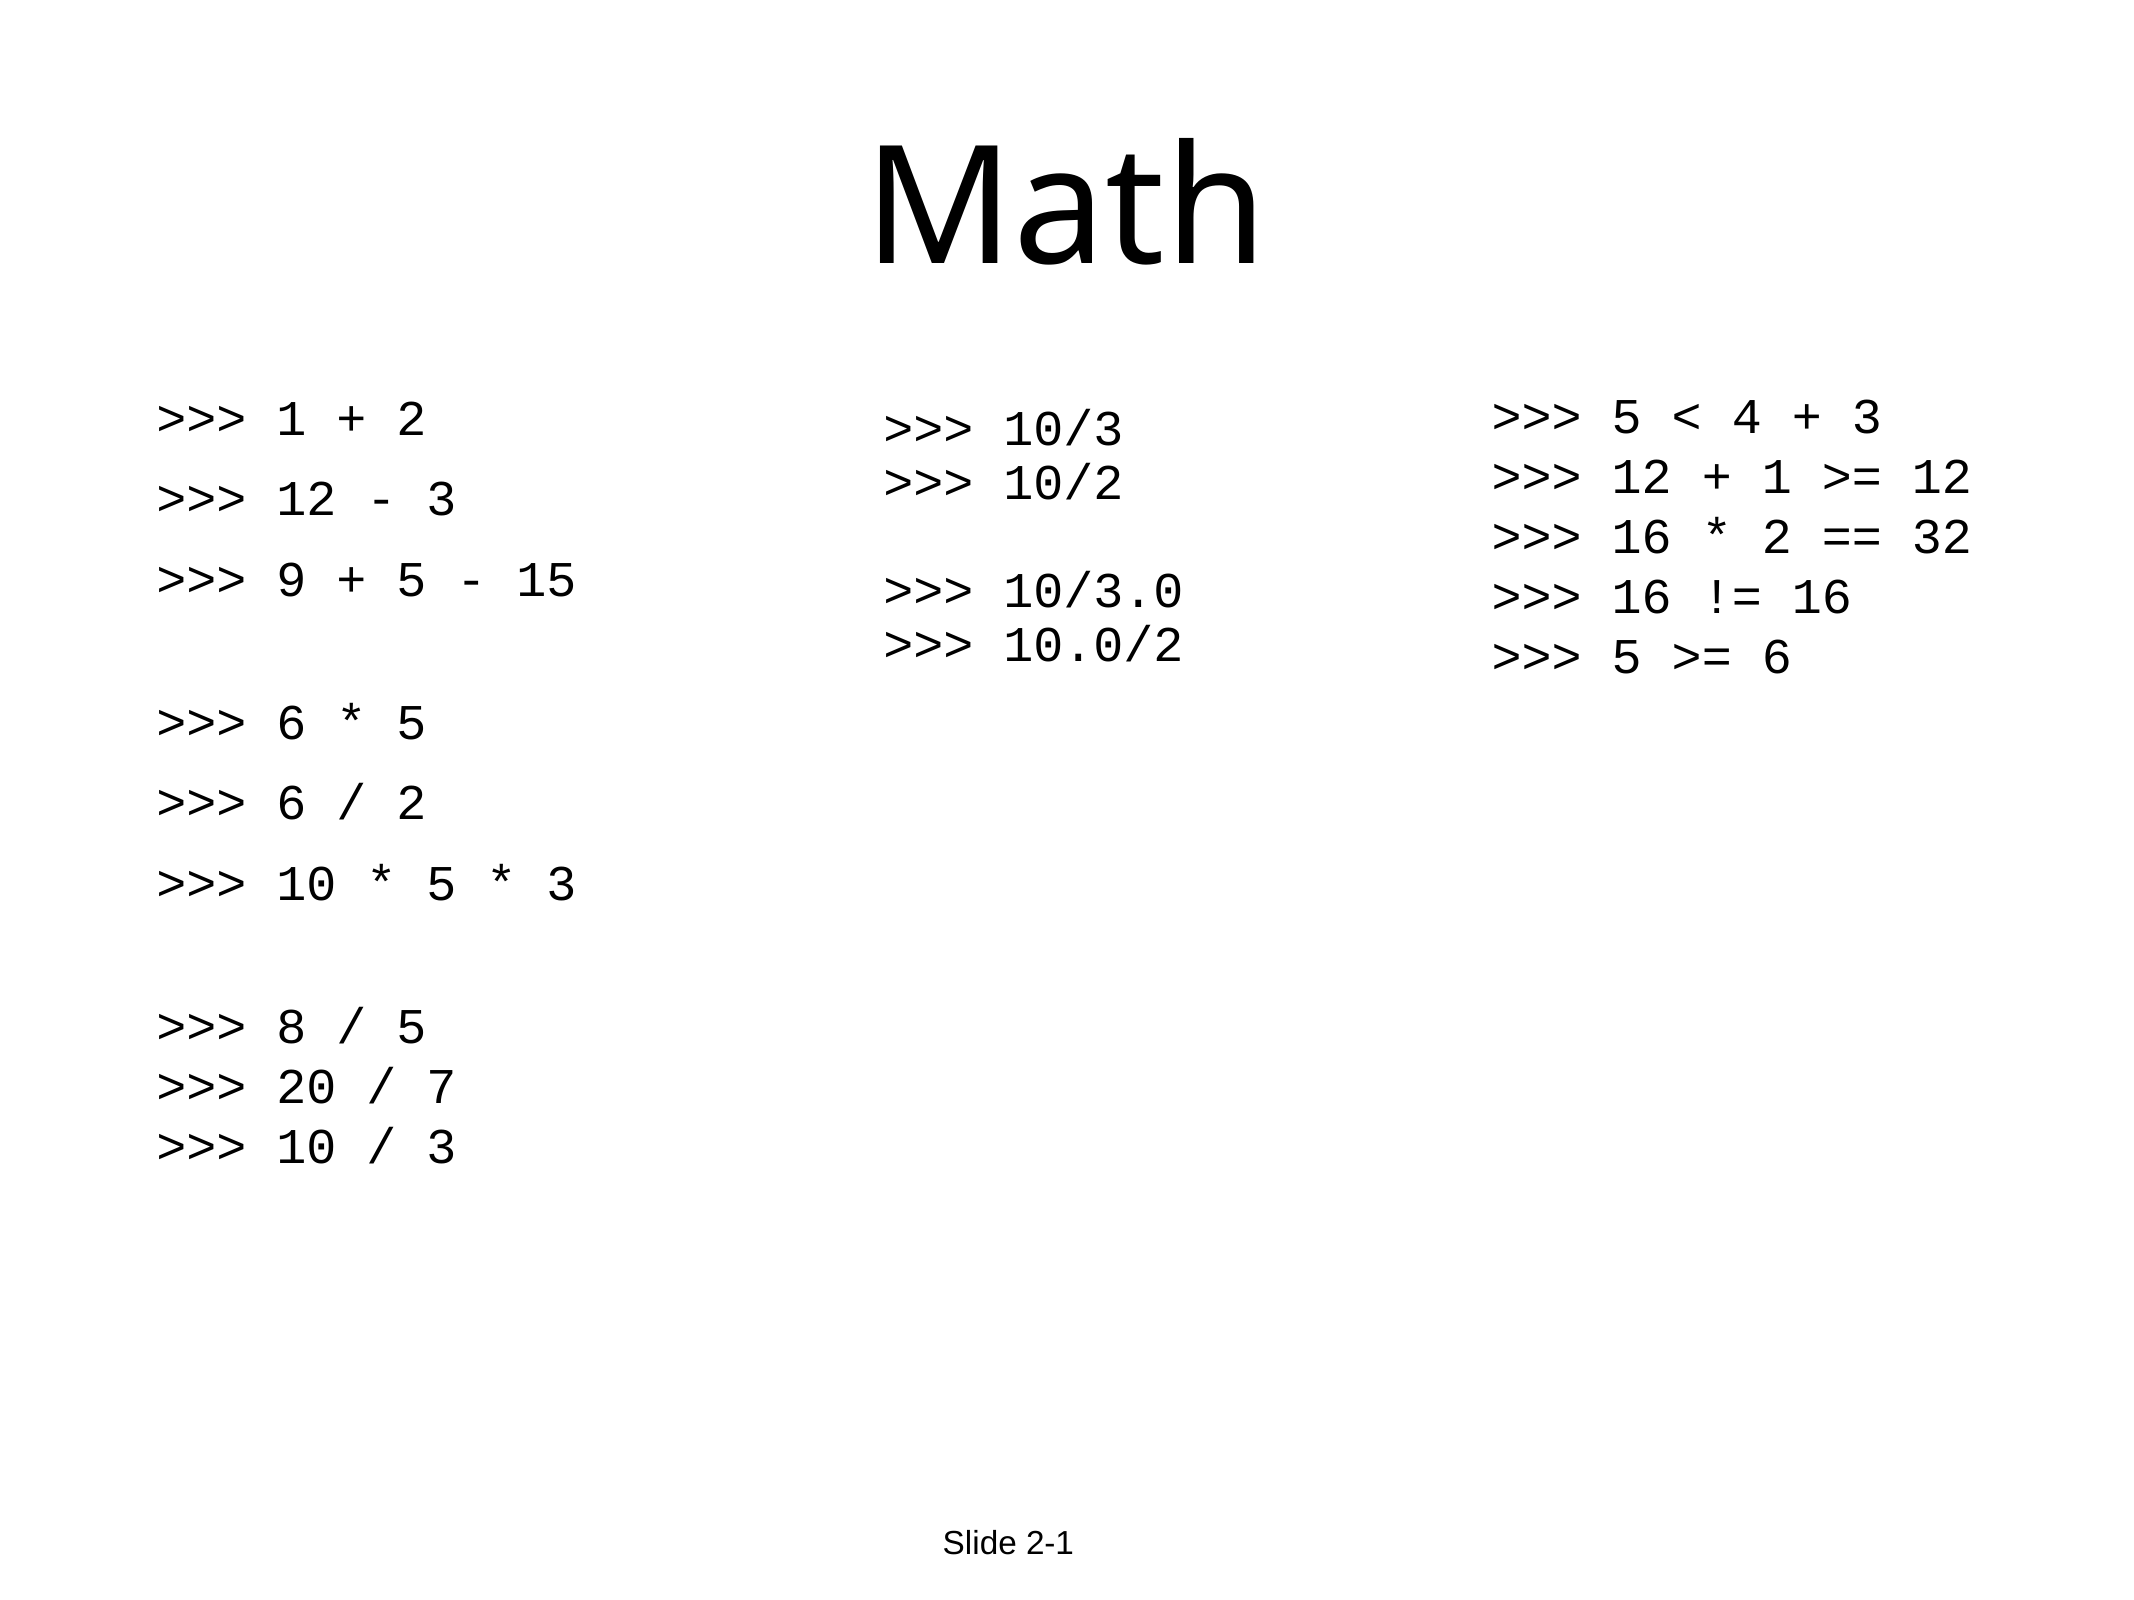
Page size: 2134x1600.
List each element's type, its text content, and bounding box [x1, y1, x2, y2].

text_box >>> 10/3 >>> 10/2 >>> 10/3.0 >>> 10.0/2 [883, 402, 1184, 673]
text_box >>> 5 < 4 + 3 >>> 12 + 1 >= 12 >>> 16 * 2 == 32 >>> 16 != 16 >>> 5 >= 6 [1491, 383, 2059, 696]
text_box Slide 2-1 [876, 1513, 1141, 1569]
text_box >>> 8 / 5 >>> 20 / 7 >>> 10 / 3 [156, 993, 457, 1174]
text_box >>> 1 + 2 >>> 12 - 3 >>> 9 + 5 - 15 [156, 384, 577, 607]
text_box >>> 6 * 5 >>> 6 / 2 >>> 10 * 5 * 3 [156, 689, 577, 911]
text_box Math [35, 41, 2096, 355]
